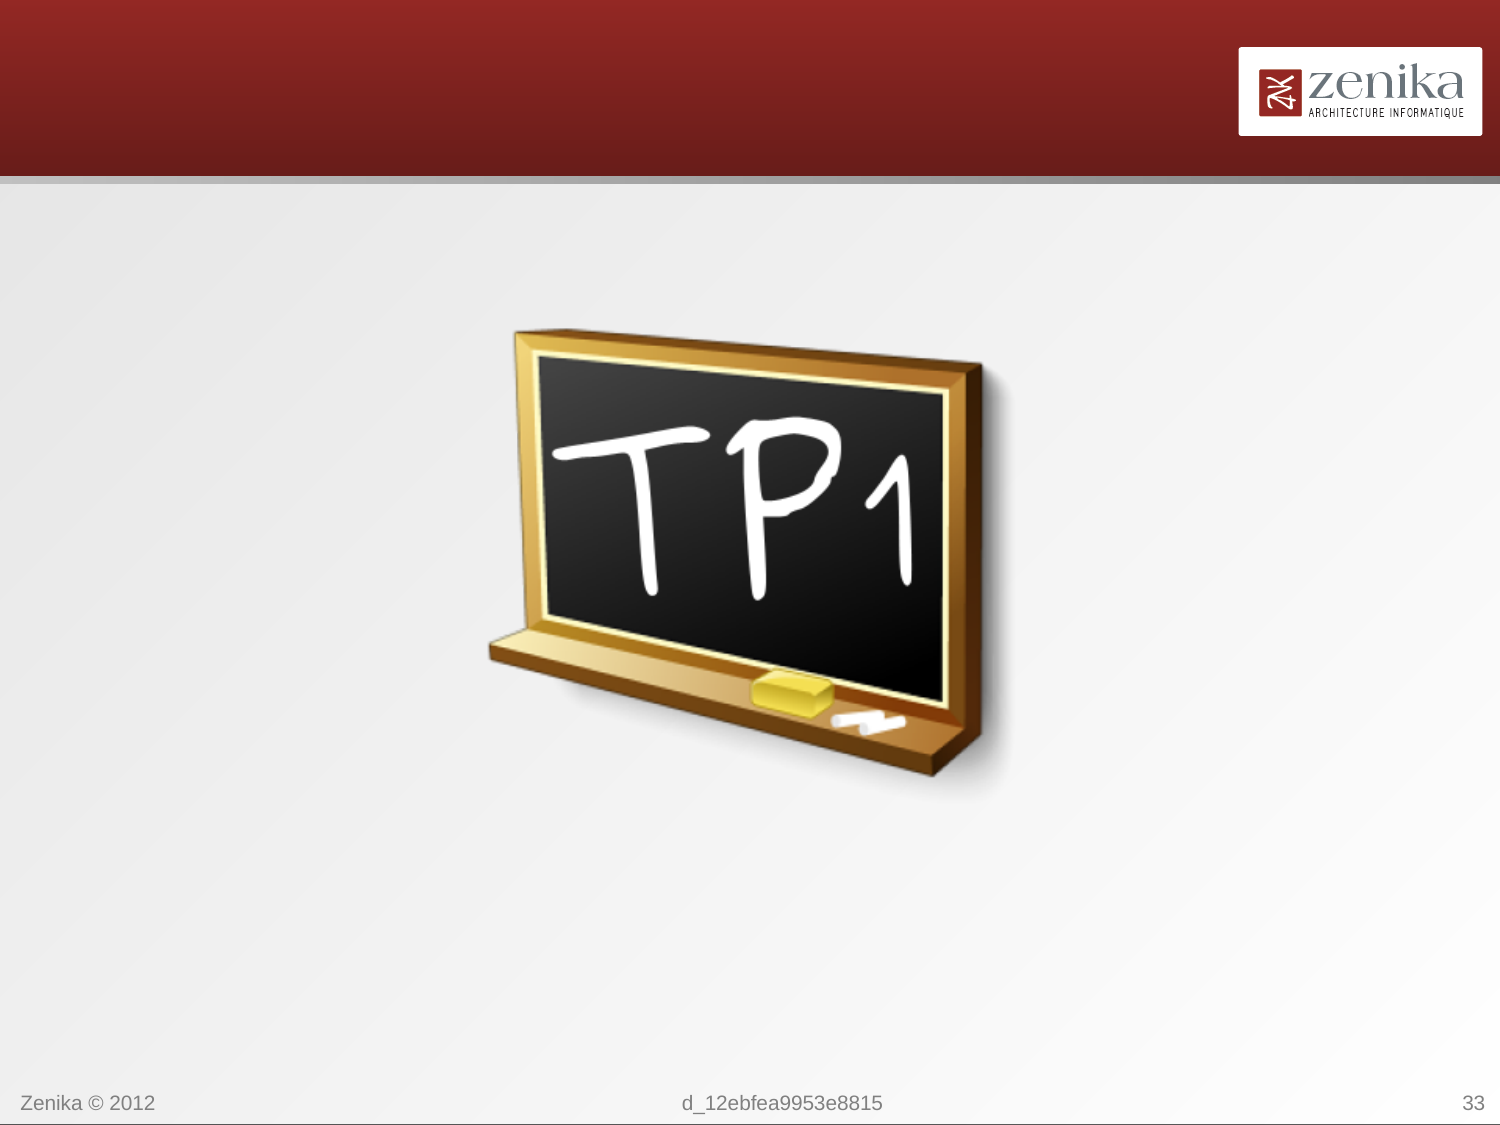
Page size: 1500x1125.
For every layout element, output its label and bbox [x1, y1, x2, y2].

picture [1257, 58, 1464, 125]
picture [485, 296, 1018, 829]
